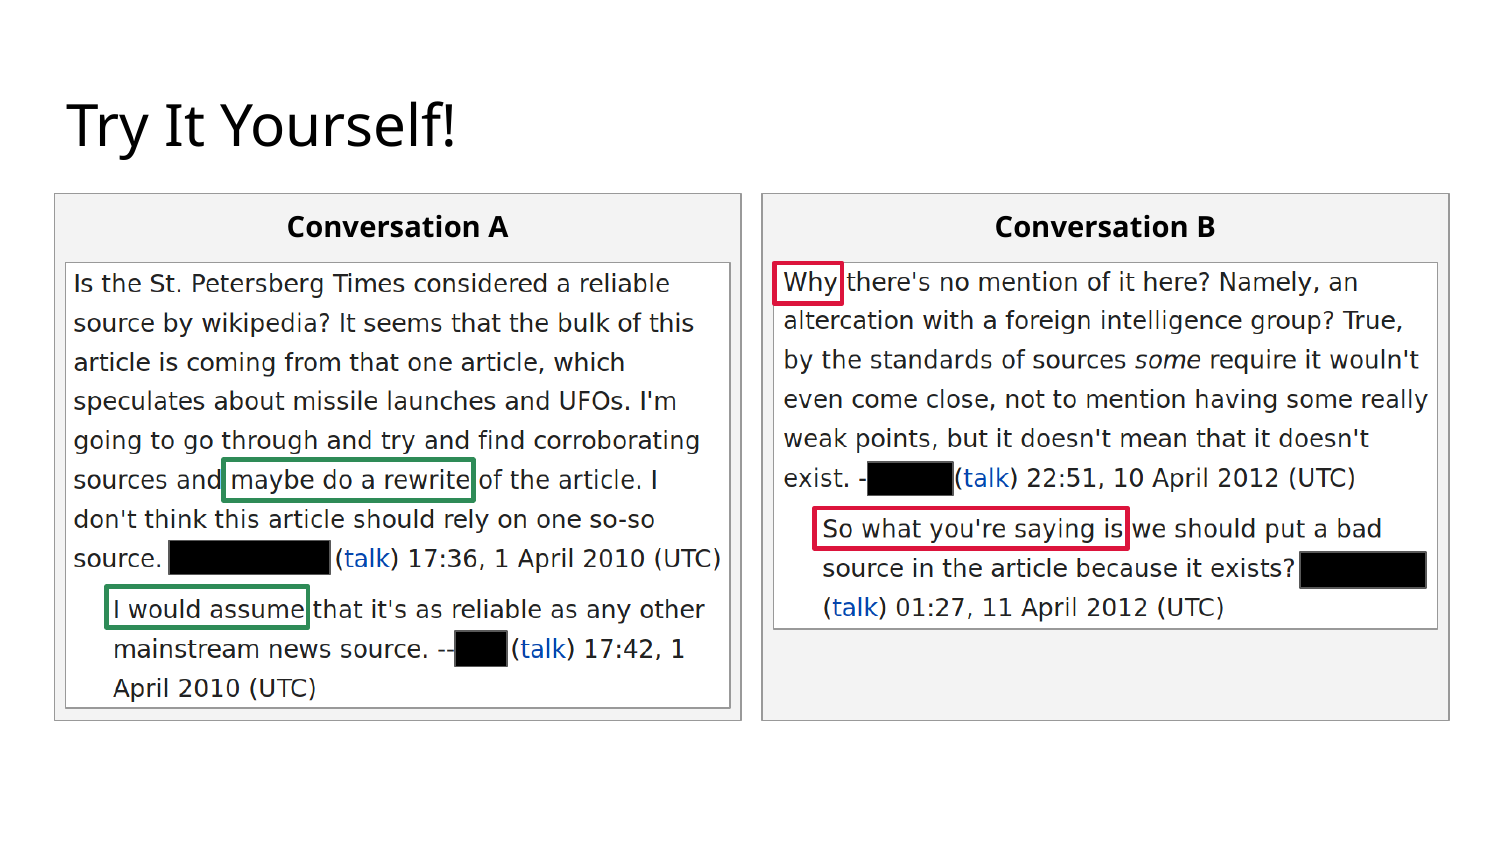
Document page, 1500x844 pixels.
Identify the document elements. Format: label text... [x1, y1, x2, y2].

text_box [455, 630, 507, 667]
text_box Conversation A [54, 193, 742, 721]
picture [774, 263, 1437, 629]
text_box [867, 461, 953, 496]
picture [777, 265, 840, 301]
title Try It Yourself! [51, 72, 1449, 167]
text_box [168, 540, 330, 575]
text_box Conversation B [762, 193, 1449, 721]
text_box [1299, 551, 1427, 588]
picture [66, 263, 730, 708]
